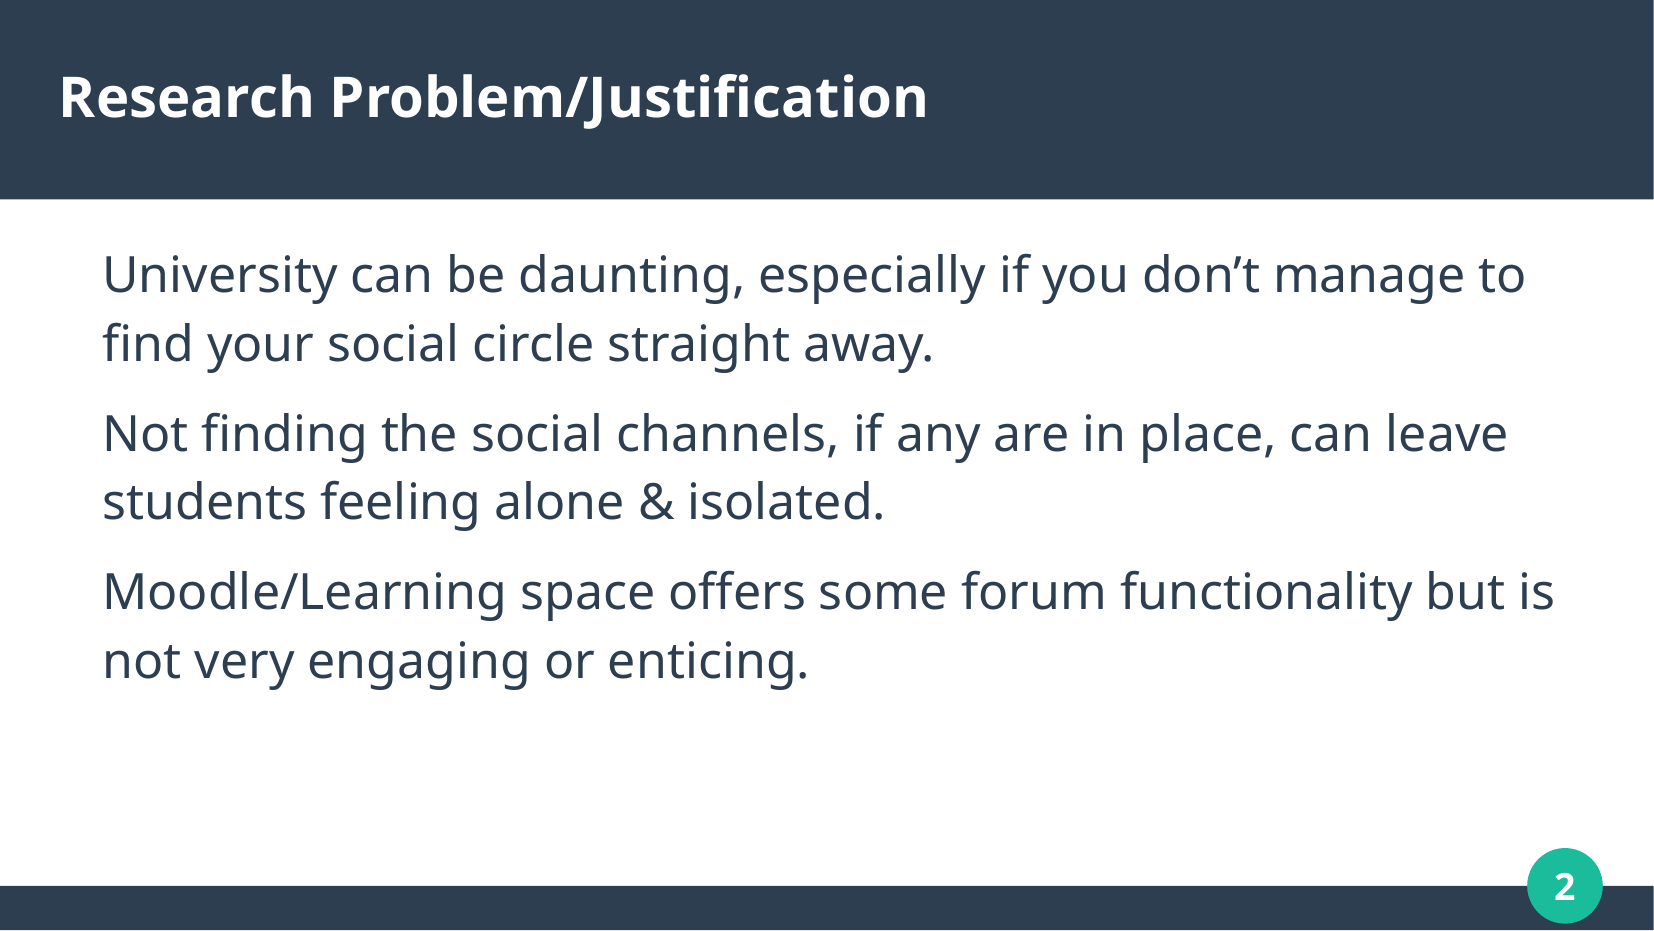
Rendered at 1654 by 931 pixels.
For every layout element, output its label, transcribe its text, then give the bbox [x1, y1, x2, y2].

title Research Problem/Justification [59, 37, 1595, 156]
list University can be daunting, especially if you don’t manage to find your social circle straight away. Not finding the social channels, if any are in place, can leave students feeling alone & isolated. Moodle/Learning space offers some forum functionality but is not very engaging or enticing. [31, 239, 1568, 860]
